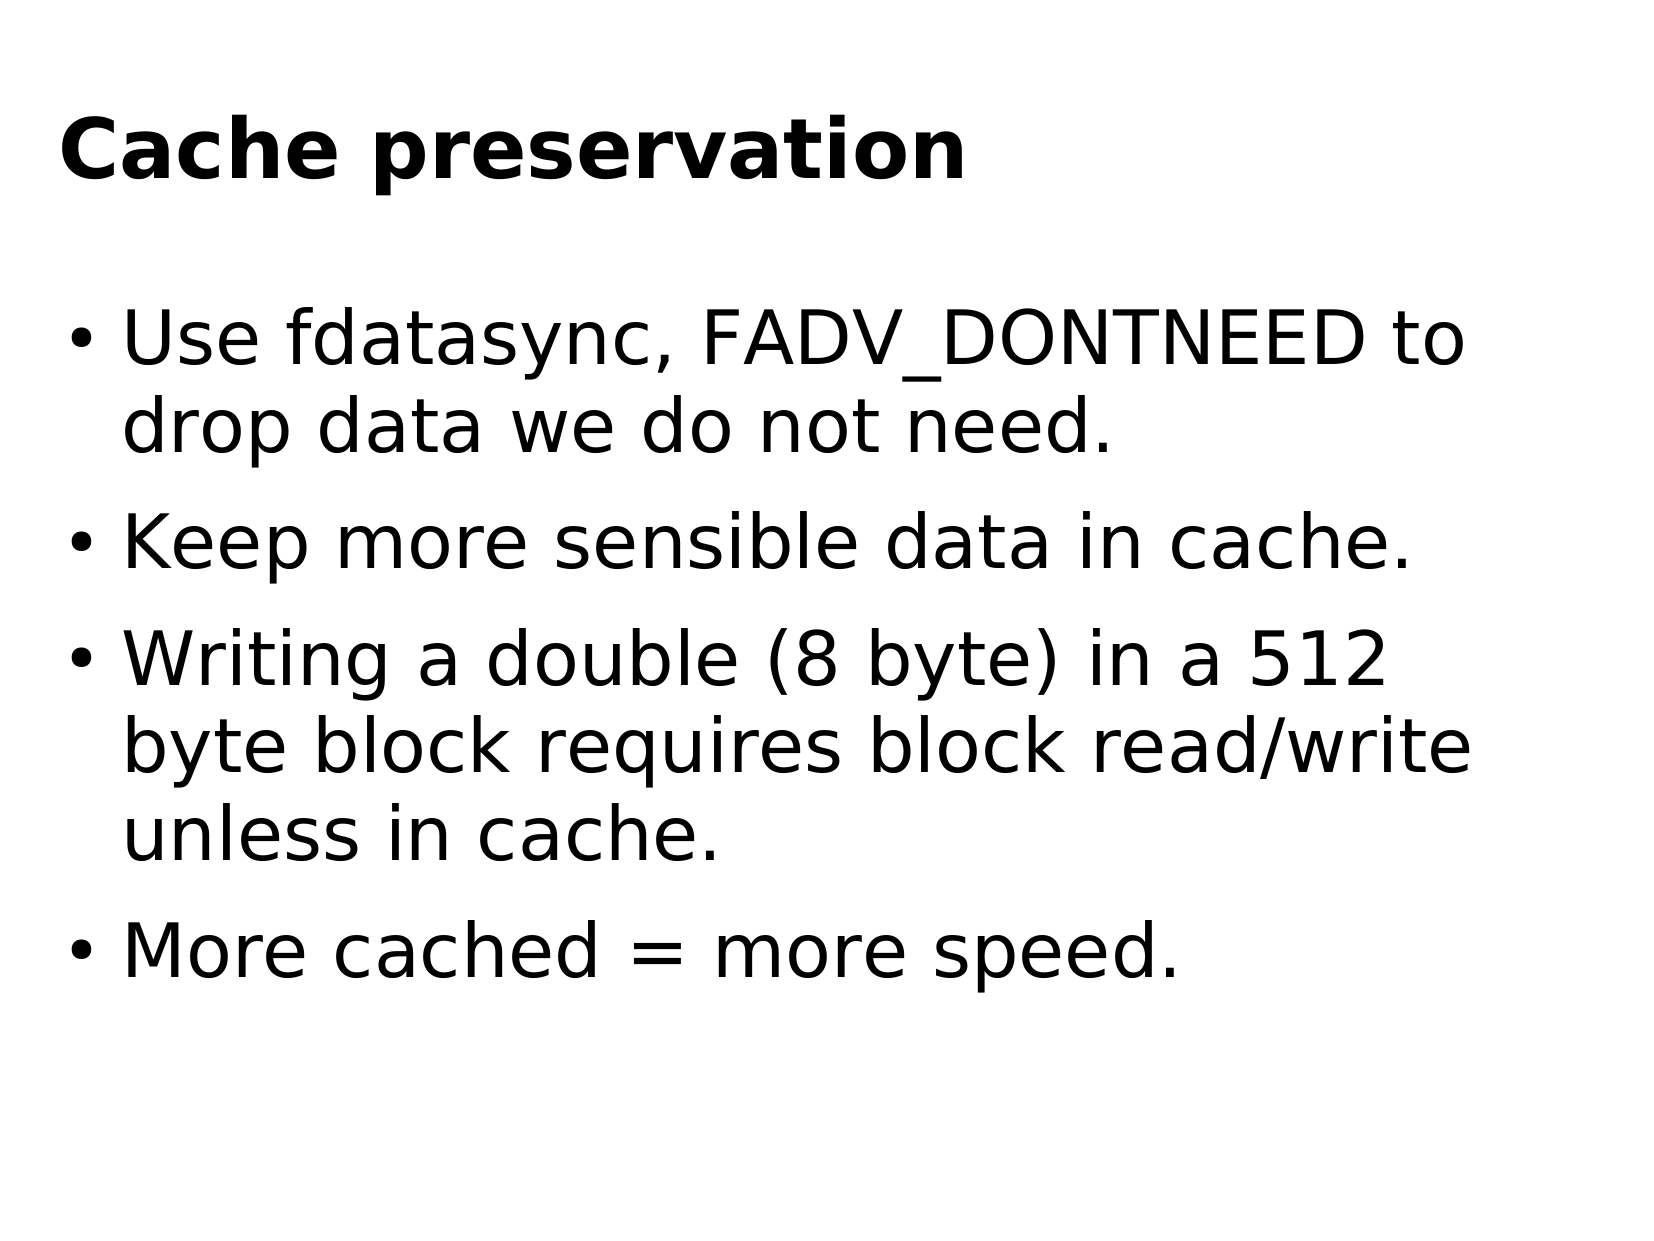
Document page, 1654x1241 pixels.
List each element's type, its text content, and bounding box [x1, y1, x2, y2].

title Cache preservation [59, 75, 1607, 225]
list Use fdatasync, FADV_DONTNEED to drop data we do not need. Keep more sensible data in cache. Writing a double (8 byte) in a 512 byte block requires block read/write unless in cache. More cached = more speed. [50, 295, 1571, 1099]
